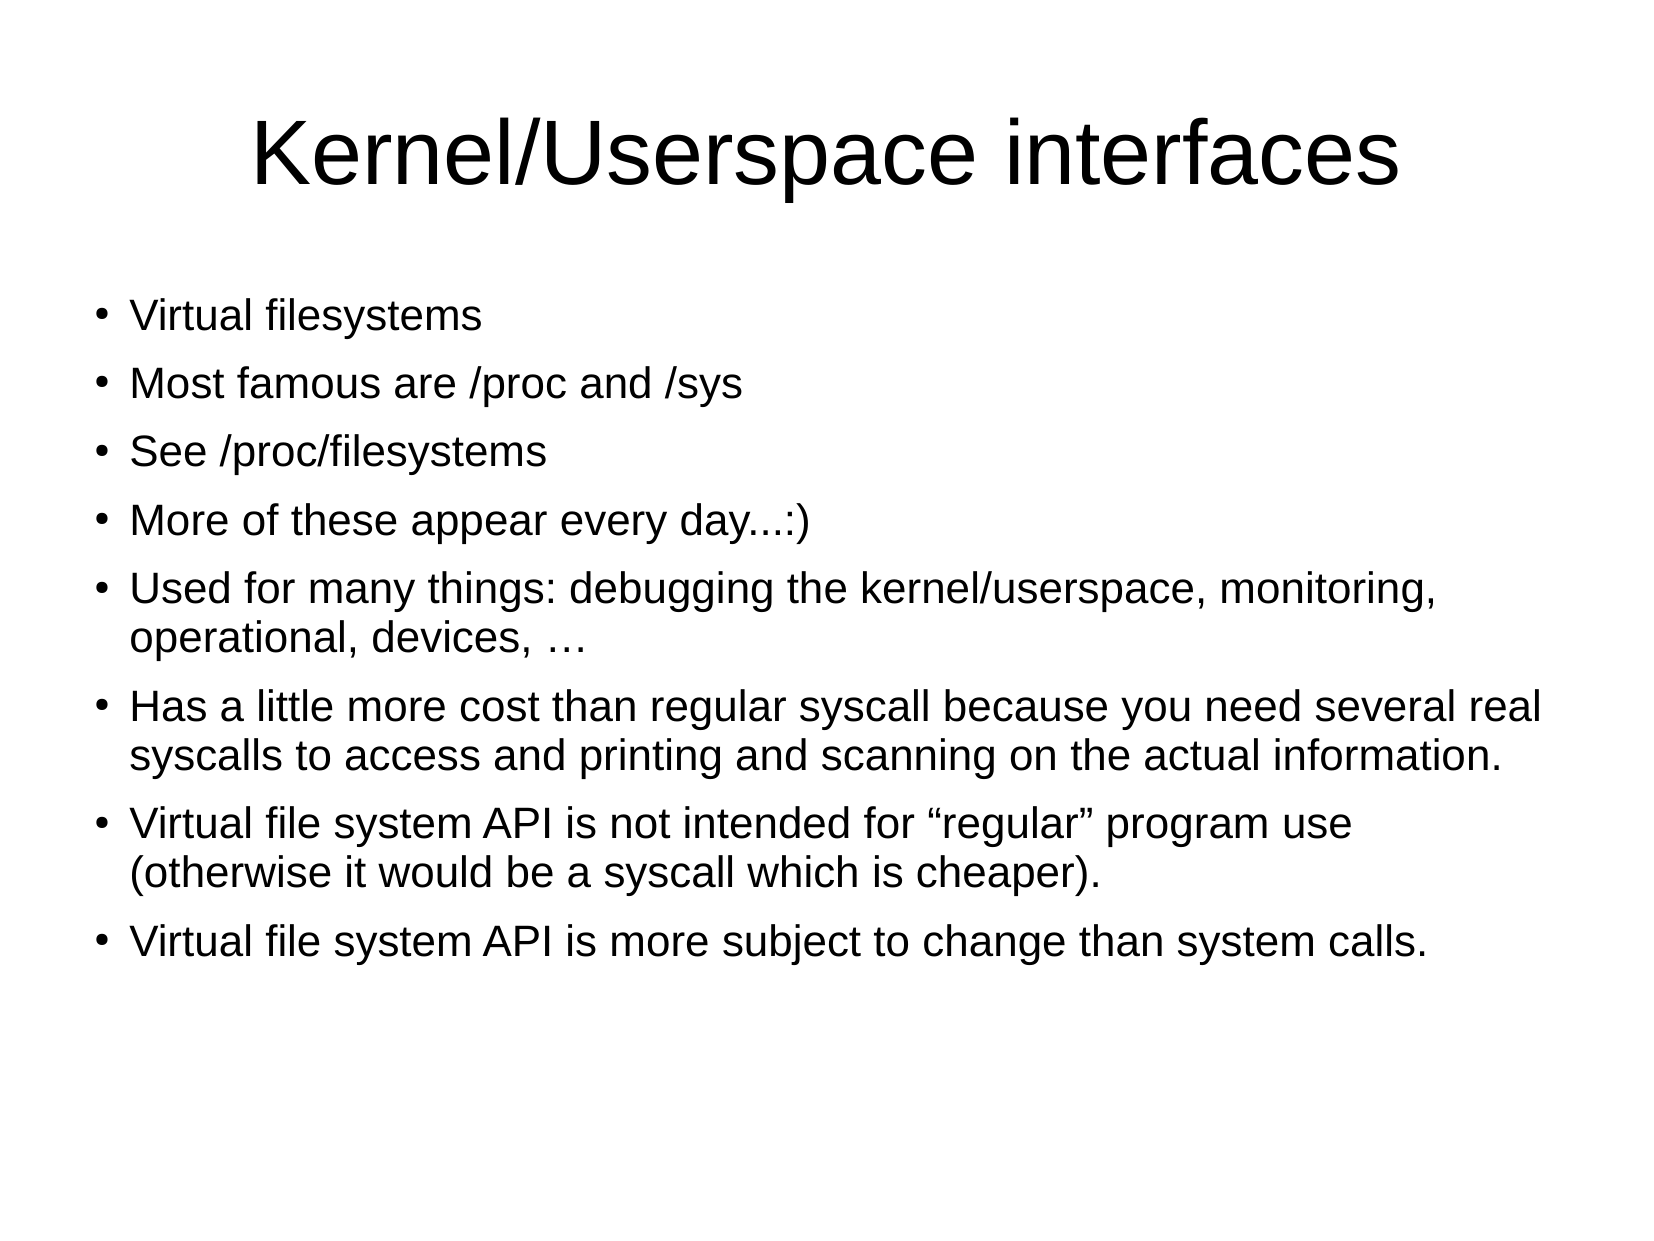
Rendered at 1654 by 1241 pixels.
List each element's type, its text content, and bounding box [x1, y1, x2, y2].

title Kernel/Userspace interfaces [82, 49, 1571, 257]
list Virtual filesystems Most famous are /proc and /sys See /proc/filesystems More of these appear every day...:) Used for many things: debugging the kernel/userspace, monitoring, operational, devices, … Has a little more cost than regular syscall because you need several real syscalls to access and printing and scanning on the actual information. Virtual file system API is not intended for “regular” program use (otherwise it would be a syscall which is cheaper). Virtual file system API is more subject to change than system calls. [82, 290, 1571, 1010]
